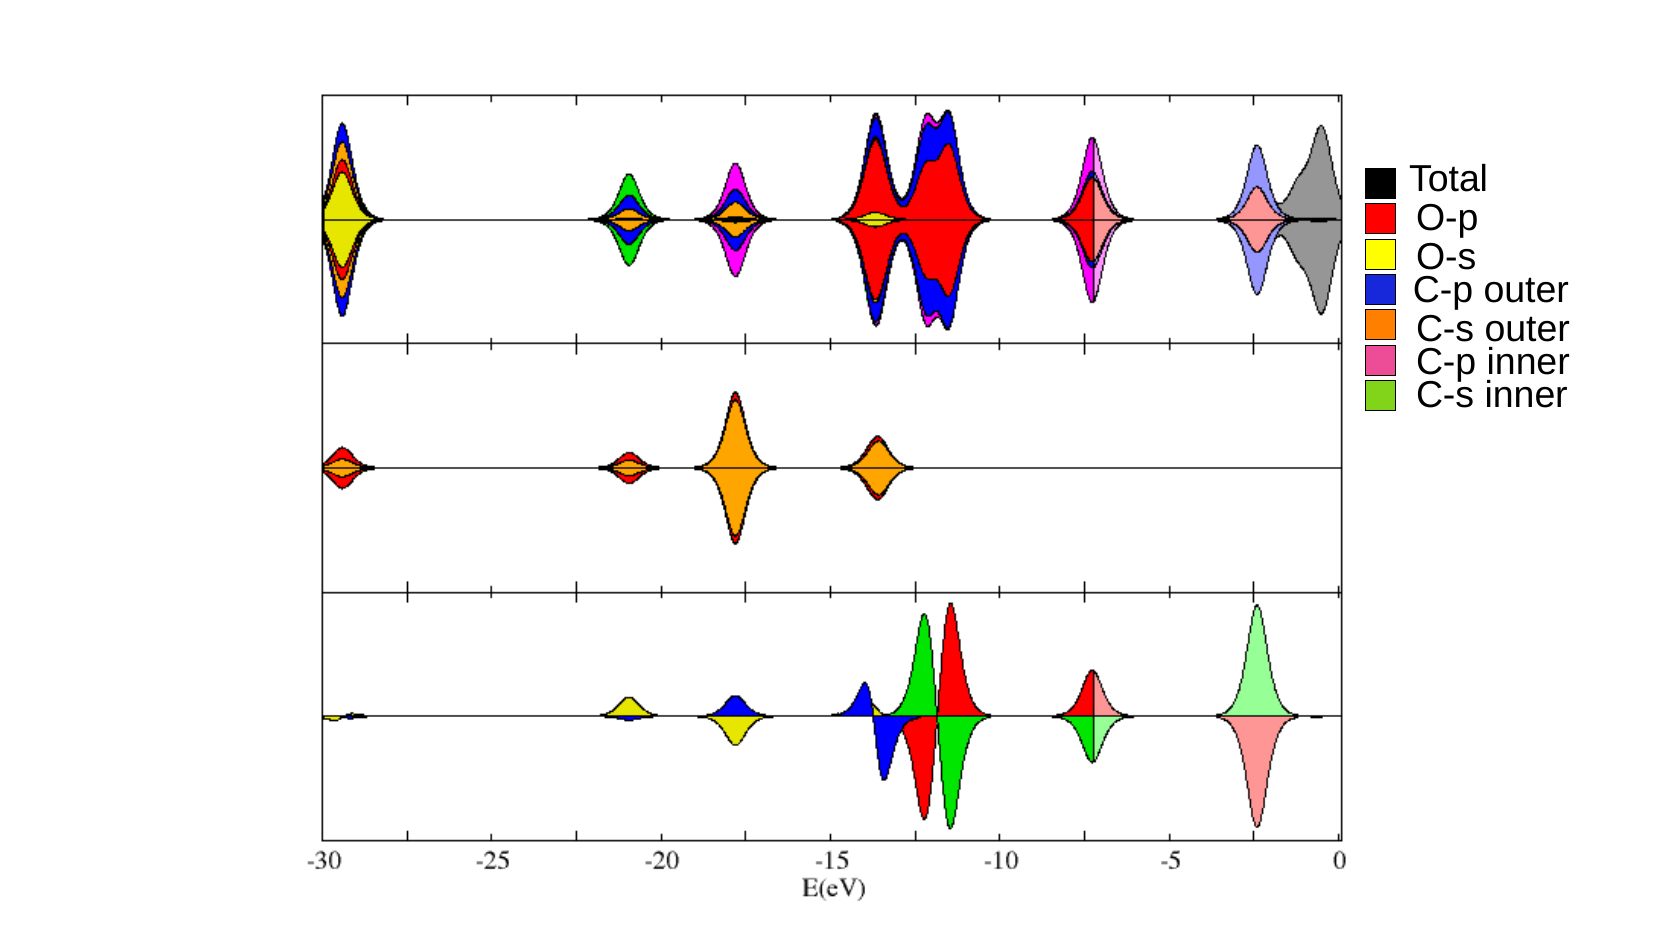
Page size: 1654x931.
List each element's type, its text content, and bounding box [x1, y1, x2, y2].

text_box C-p outer [1398, 261, 1584, 319]
text_box [1365, 345, 1396, 376]
text_box [1365, 168, 1394, 199]
text_box O-s [1401, 228, 1492, 261]
text_box O-p [1401, 189, 1494, 246]
text_box C-s outer [1401, 300, 1586, 357]
text_box C-p inner [1401, 333, 1585, 391]
text_box [1365, 203, 1396, 234]
text_box [1365, 239, 1396, 270]
text_box C-s inner [1401, 366, 1583, 424]
text_box Total [1394, 150, 1504, 207]
text_box [1365, 309, 1396, 340]
text_box [1365, 274, 1396, 305]
text_box [1365, 380, 1396, 411]
picture [229, 2, 1434, 931]
